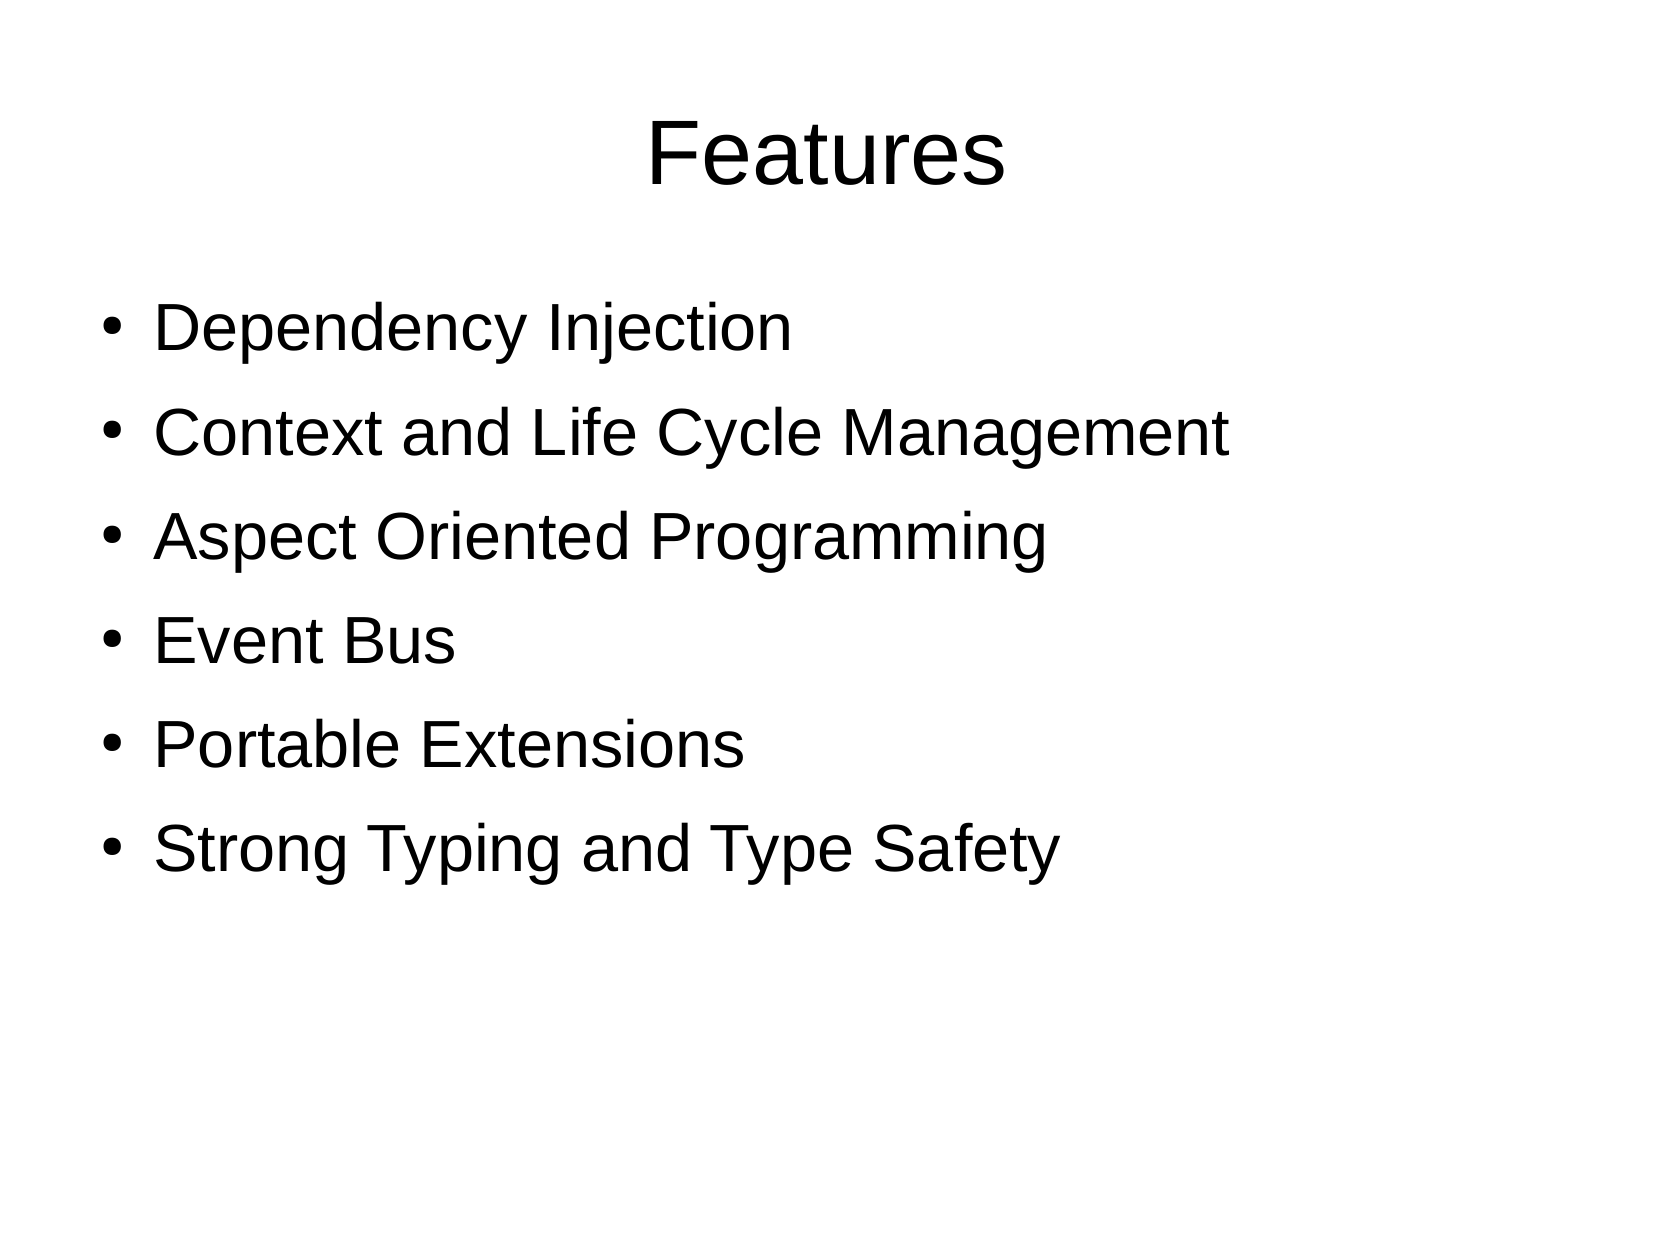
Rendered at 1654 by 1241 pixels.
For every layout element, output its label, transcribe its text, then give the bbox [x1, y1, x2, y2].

list Dependency Injection Context and Life Cycle Management Aspect Oriented Programming Event Bus Portable Extensions Strong Typing and Type Safety [82, 290, 1571, 1109]
title Features [82, 49, 1571, 257]
